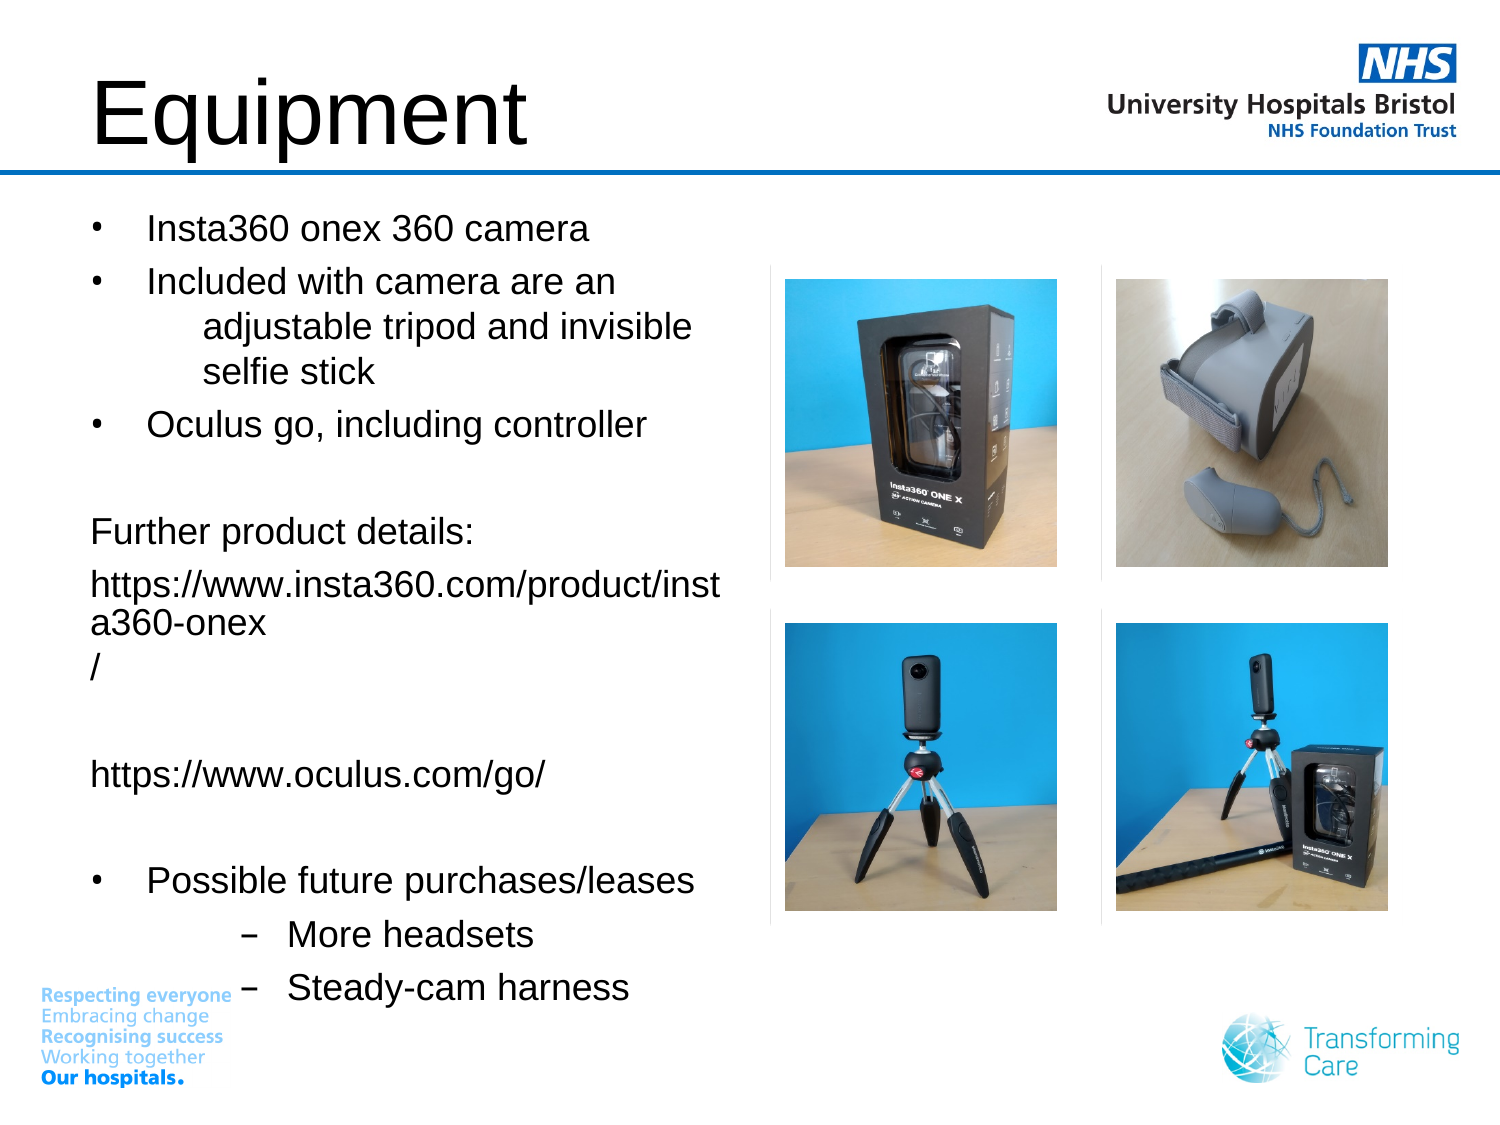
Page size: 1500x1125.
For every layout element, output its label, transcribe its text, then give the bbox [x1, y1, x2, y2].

title Equipment [75, 45, 1426, 233]
picture [785, 622, 1058, 911]
picture [1116, 278, 1388, 568]
picture [785, 278, 1058, 568]
picture [1116, 622, 1388, 911]
list Insta360 onex 360 camera Included with camera are an adjustable tripod and invisible selfie stick Oculus go, including controller Further product details: https://www.insta360.com/product/insta360-onex/ https://www.oculus.com/go/ Possible future purchases/leases More headsets Steady-cam harness [75, 196, 751, 1005]
